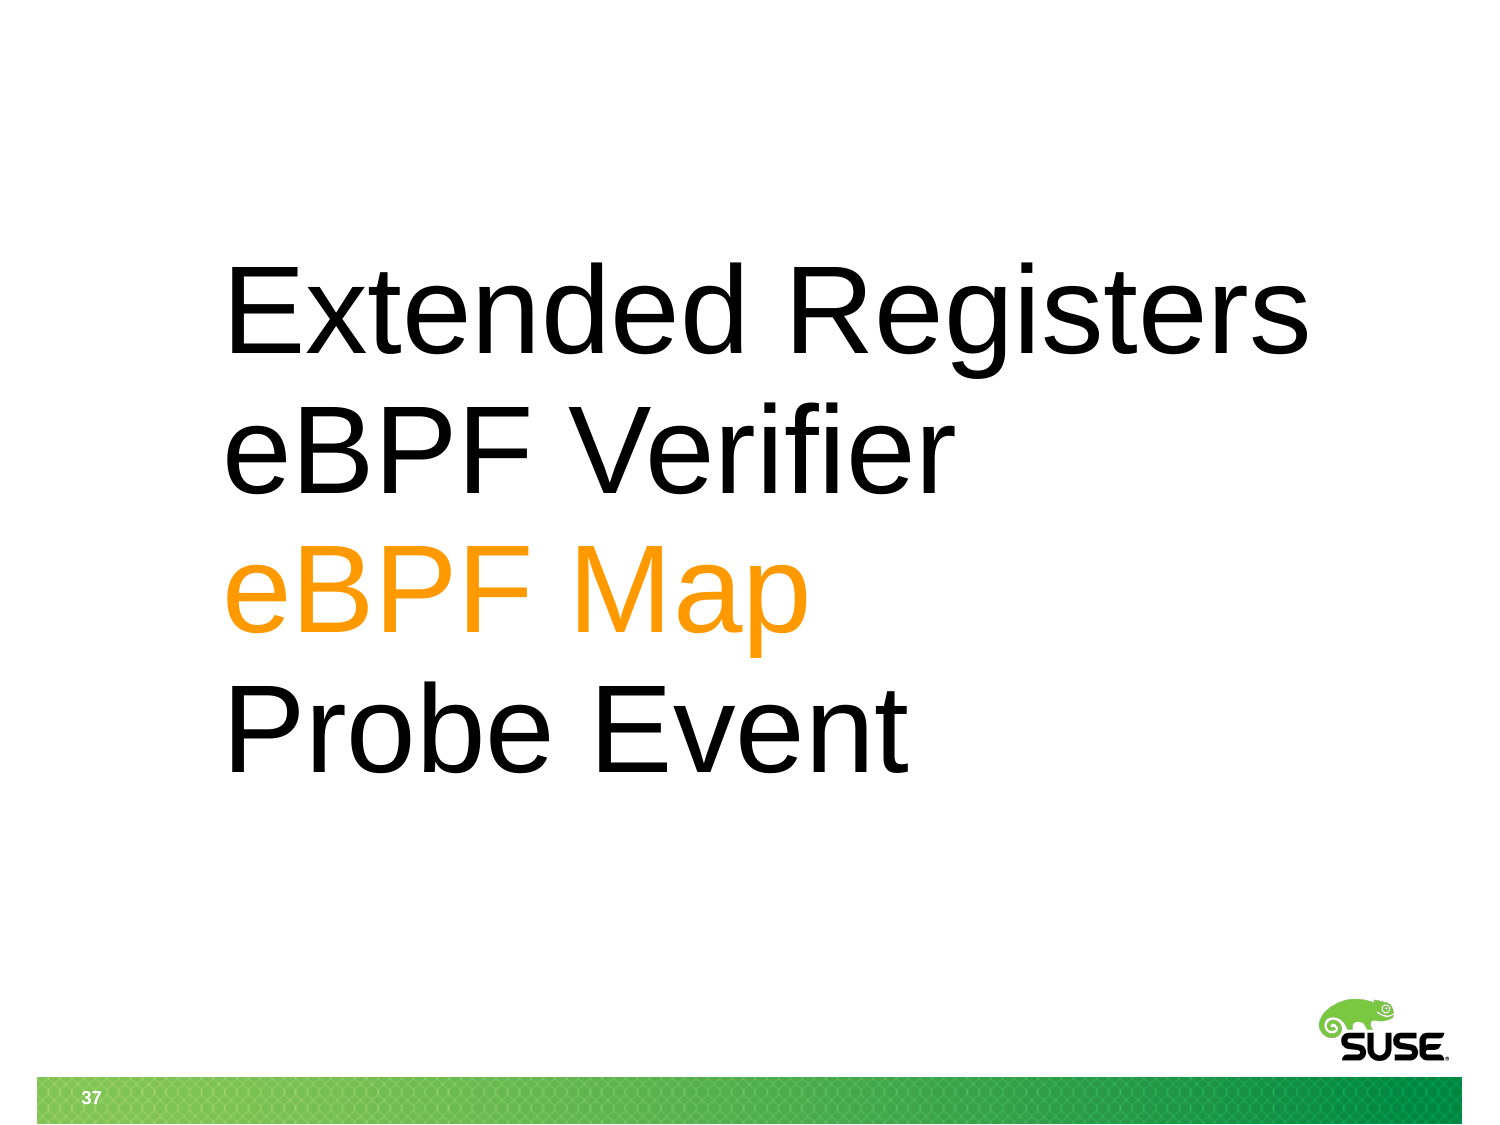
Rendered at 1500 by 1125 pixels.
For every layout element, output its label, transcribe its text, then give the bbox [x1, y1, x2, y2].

picture [1319, 999, 1449, 1061]
picture [37, 1077, 1462, 1124]
text_box Extended Registers eBPF Verifier eBPF Map Probe Event [207, 232, 1329, 807]
